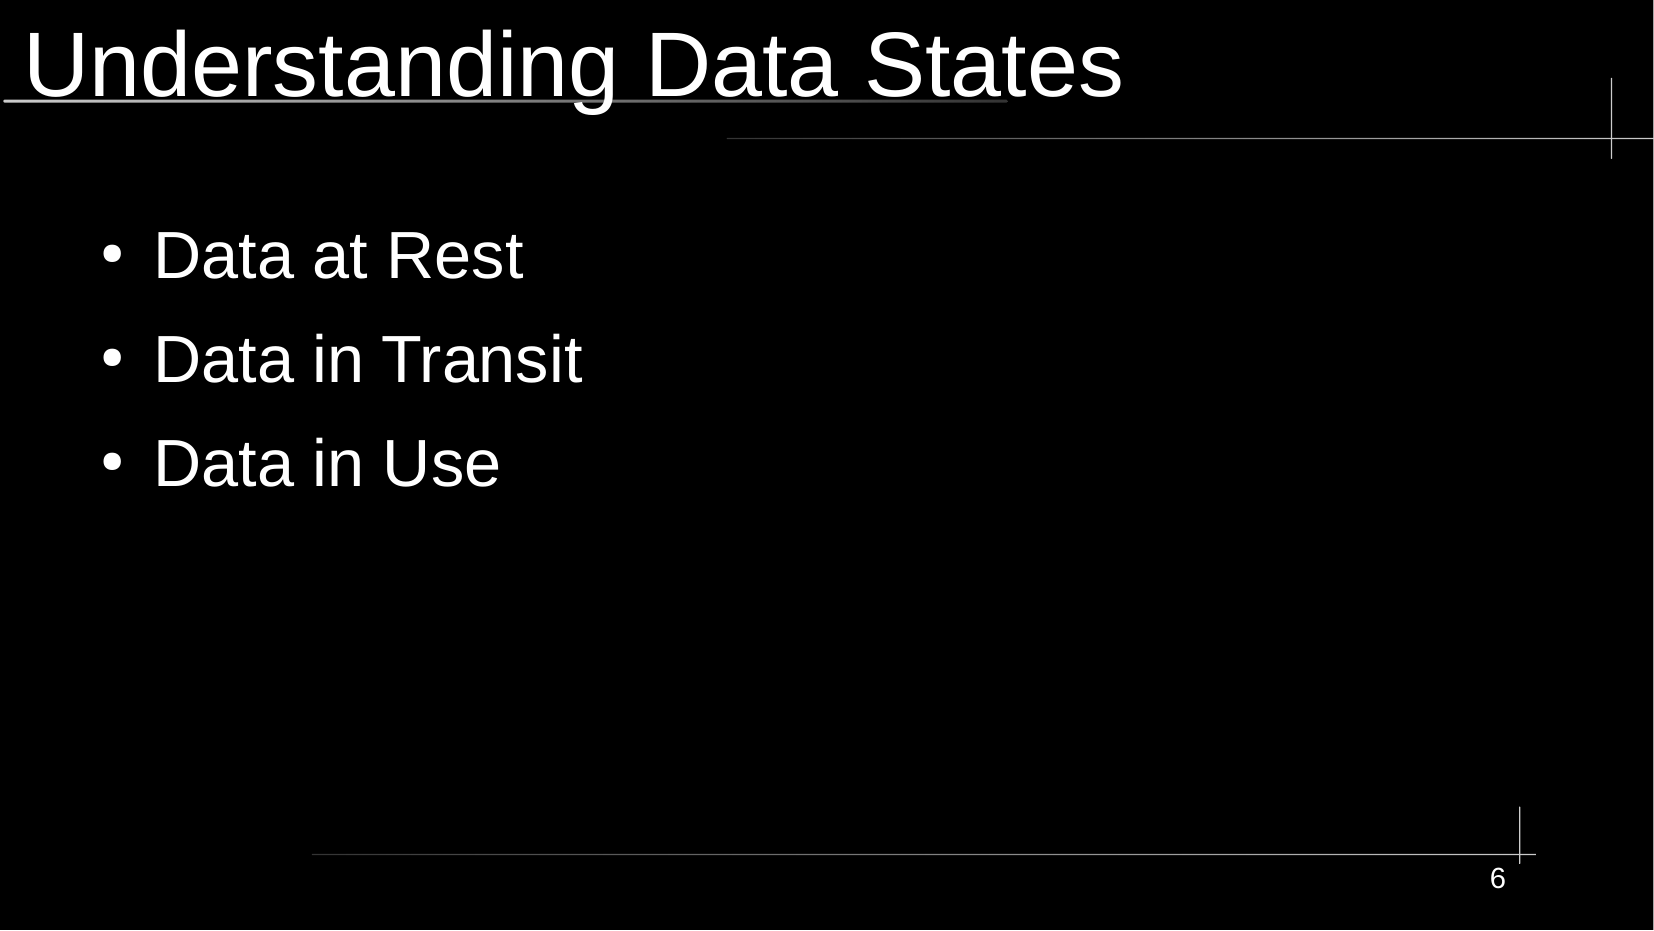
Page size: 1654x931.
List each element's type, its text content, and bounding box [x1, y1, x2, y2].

list Data at Rest Data in Transit Data in Use [82, 217, 1571, 851]
title Understanding Data States [23, 11, 1589, 119]
